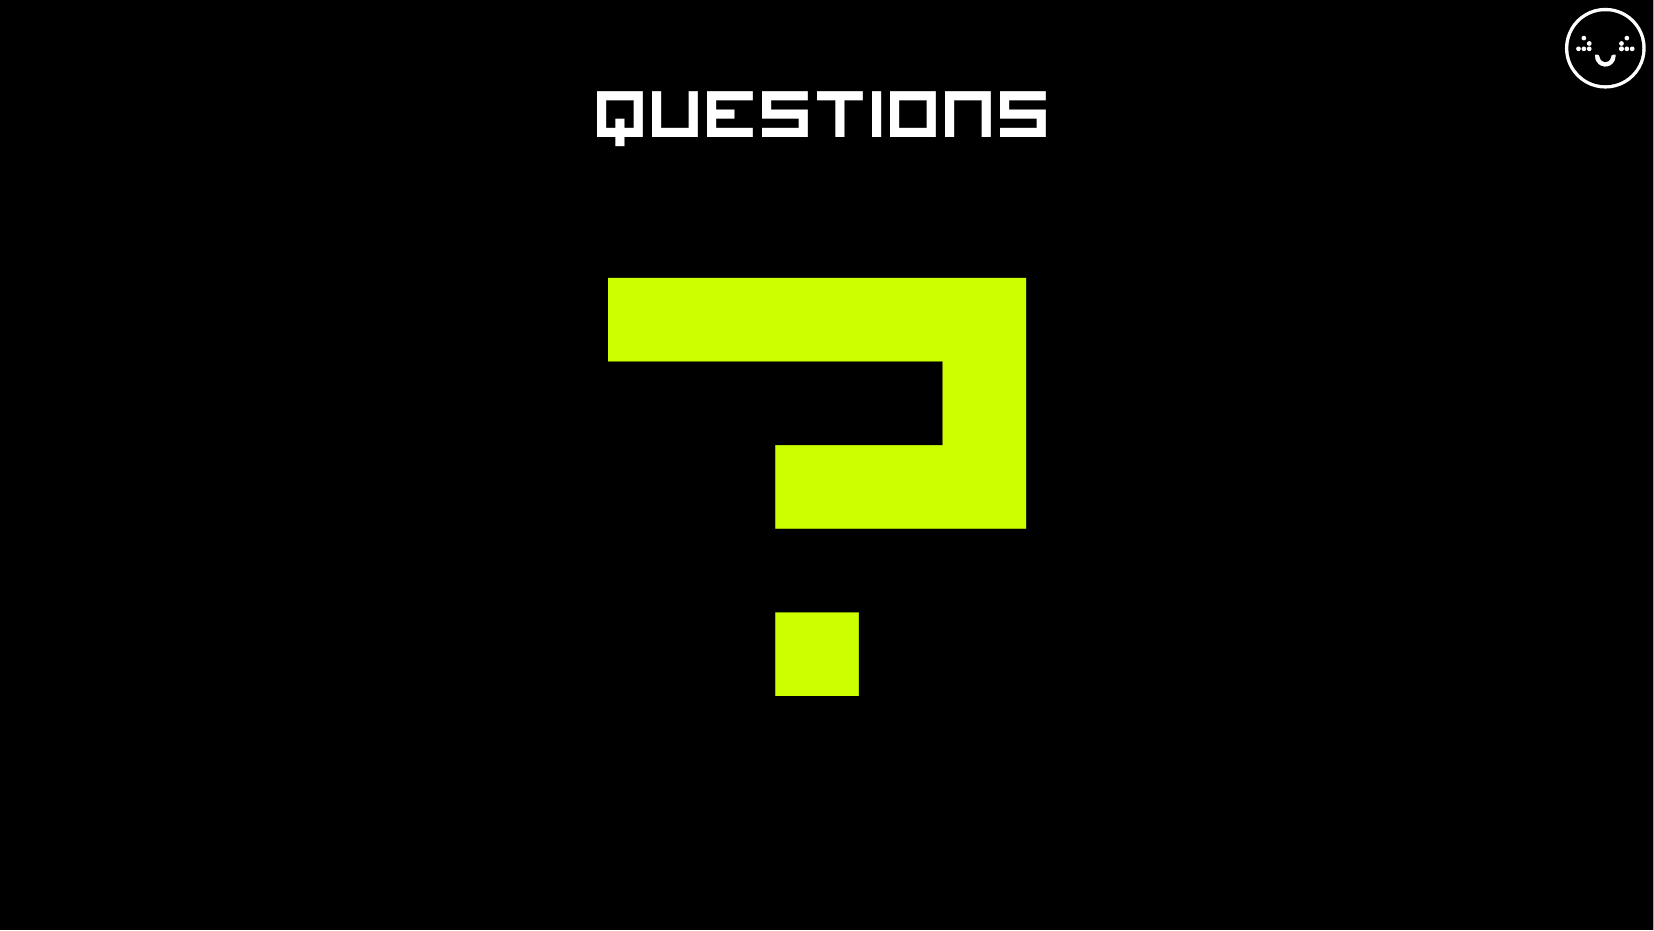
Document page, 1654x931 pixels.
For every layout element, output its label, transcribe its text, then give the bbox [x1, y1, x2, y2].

title Questions [82, 37, 1571, 193]
text_box ? [147, 110, 1571, 864]
